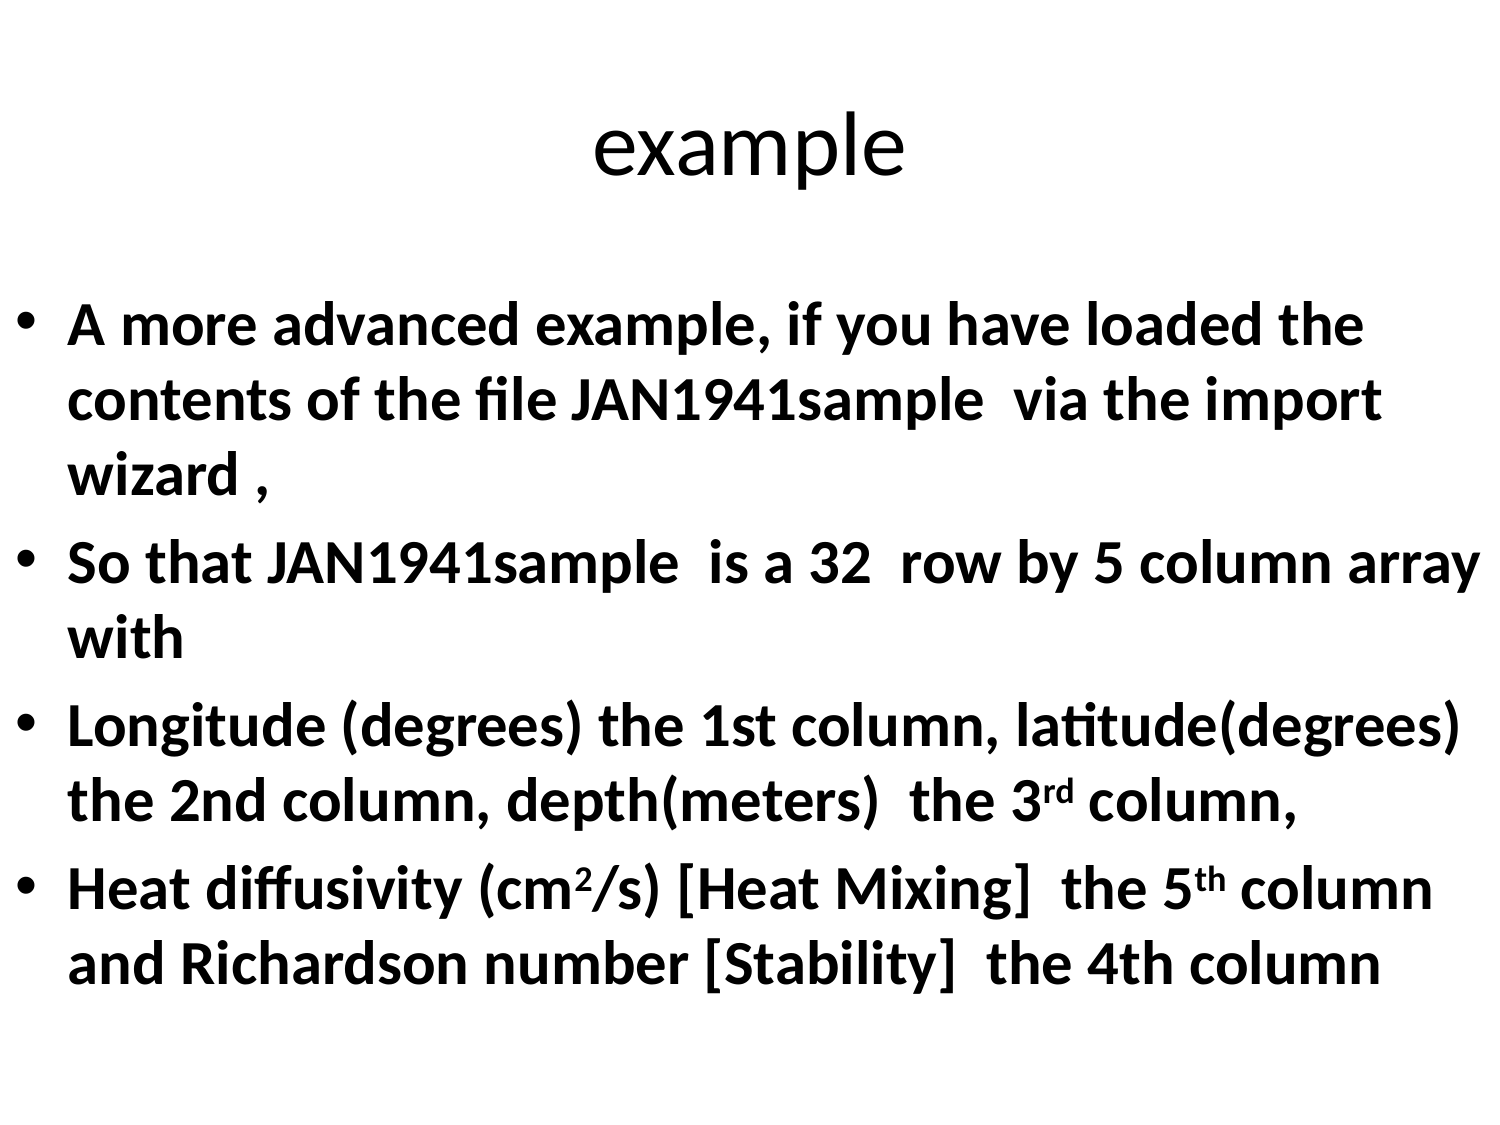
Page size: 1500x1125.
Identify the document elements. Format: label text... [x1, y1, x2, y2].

list A more advanced example, if you have loaded the contents of the file JAN1941sample via the import wizard , So that JAN1941sample is a 32 row by 5 column array with Longitude (degrees) the 1st column, latitude(degrees) the 2nd column, depth(meters) the 3rd column, Heat diffusivity (cm2/s) [Heat Mixing] the 5th column and Richardson number [Stability] the 4th column [0, 275, 1500, 1018]
title example [75, 45, 1425, 233]
